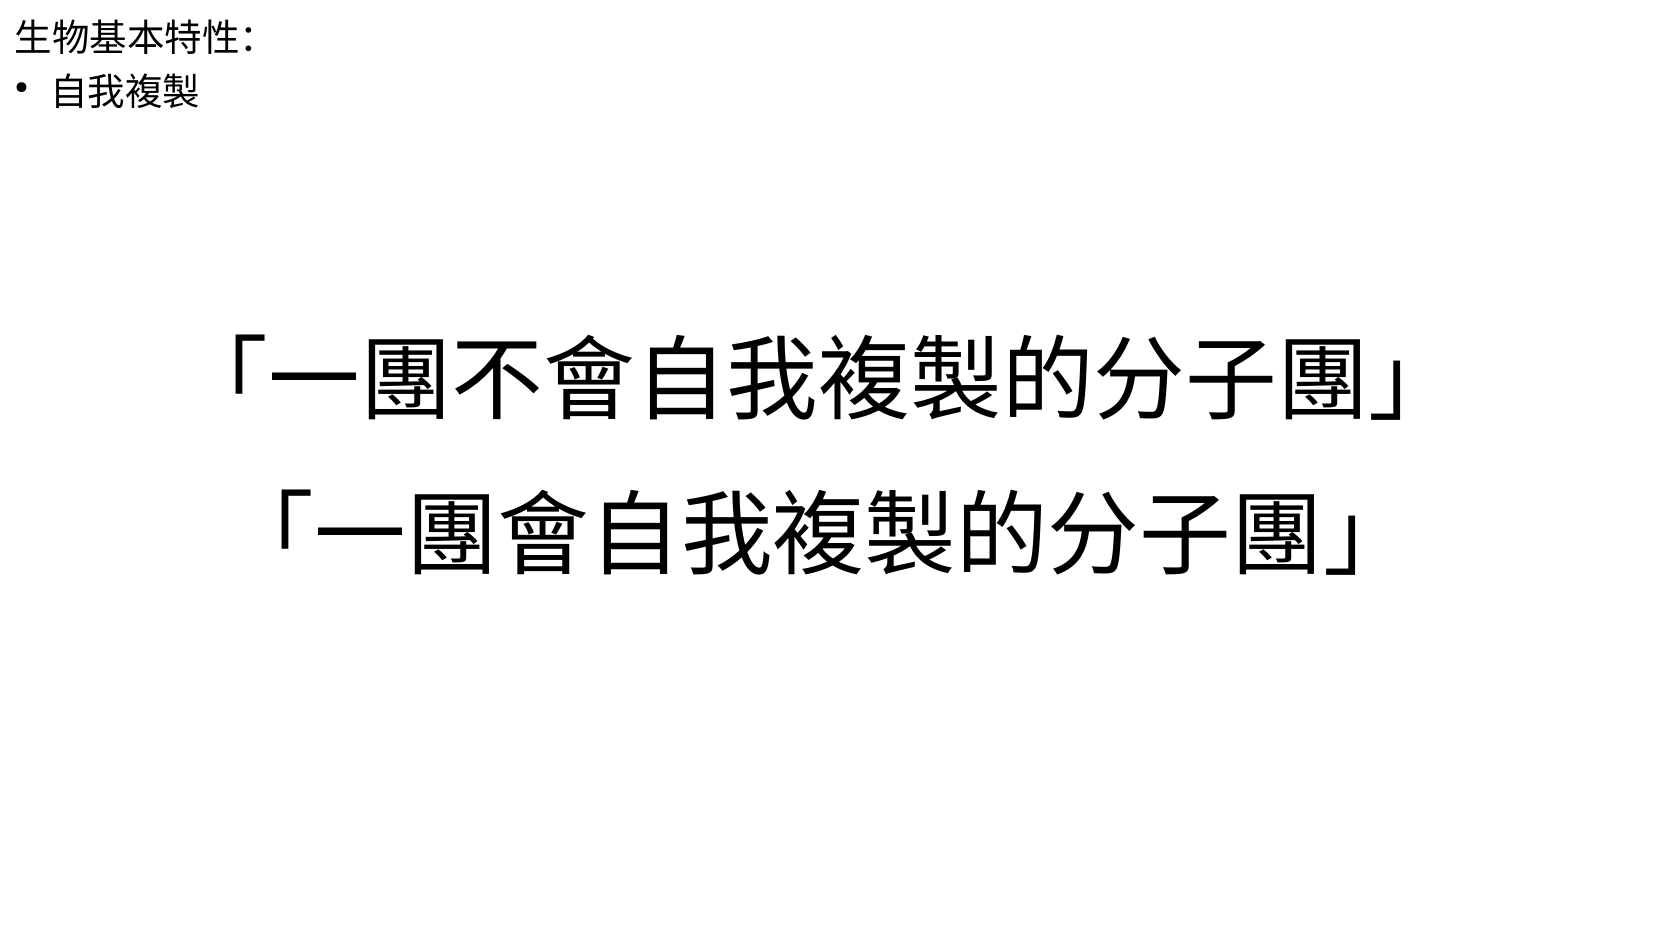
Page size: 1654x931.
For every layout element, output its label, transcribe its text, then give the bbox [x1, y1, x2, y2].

text_box 生物基本特性： 自我複製 [0, 0, 391, 114]
title 「一團會自我複製的分子團」 [75, 450, 1564, 606]
title 「一團不會自我複製的分子團」 [75, 294, 1564, 450]
